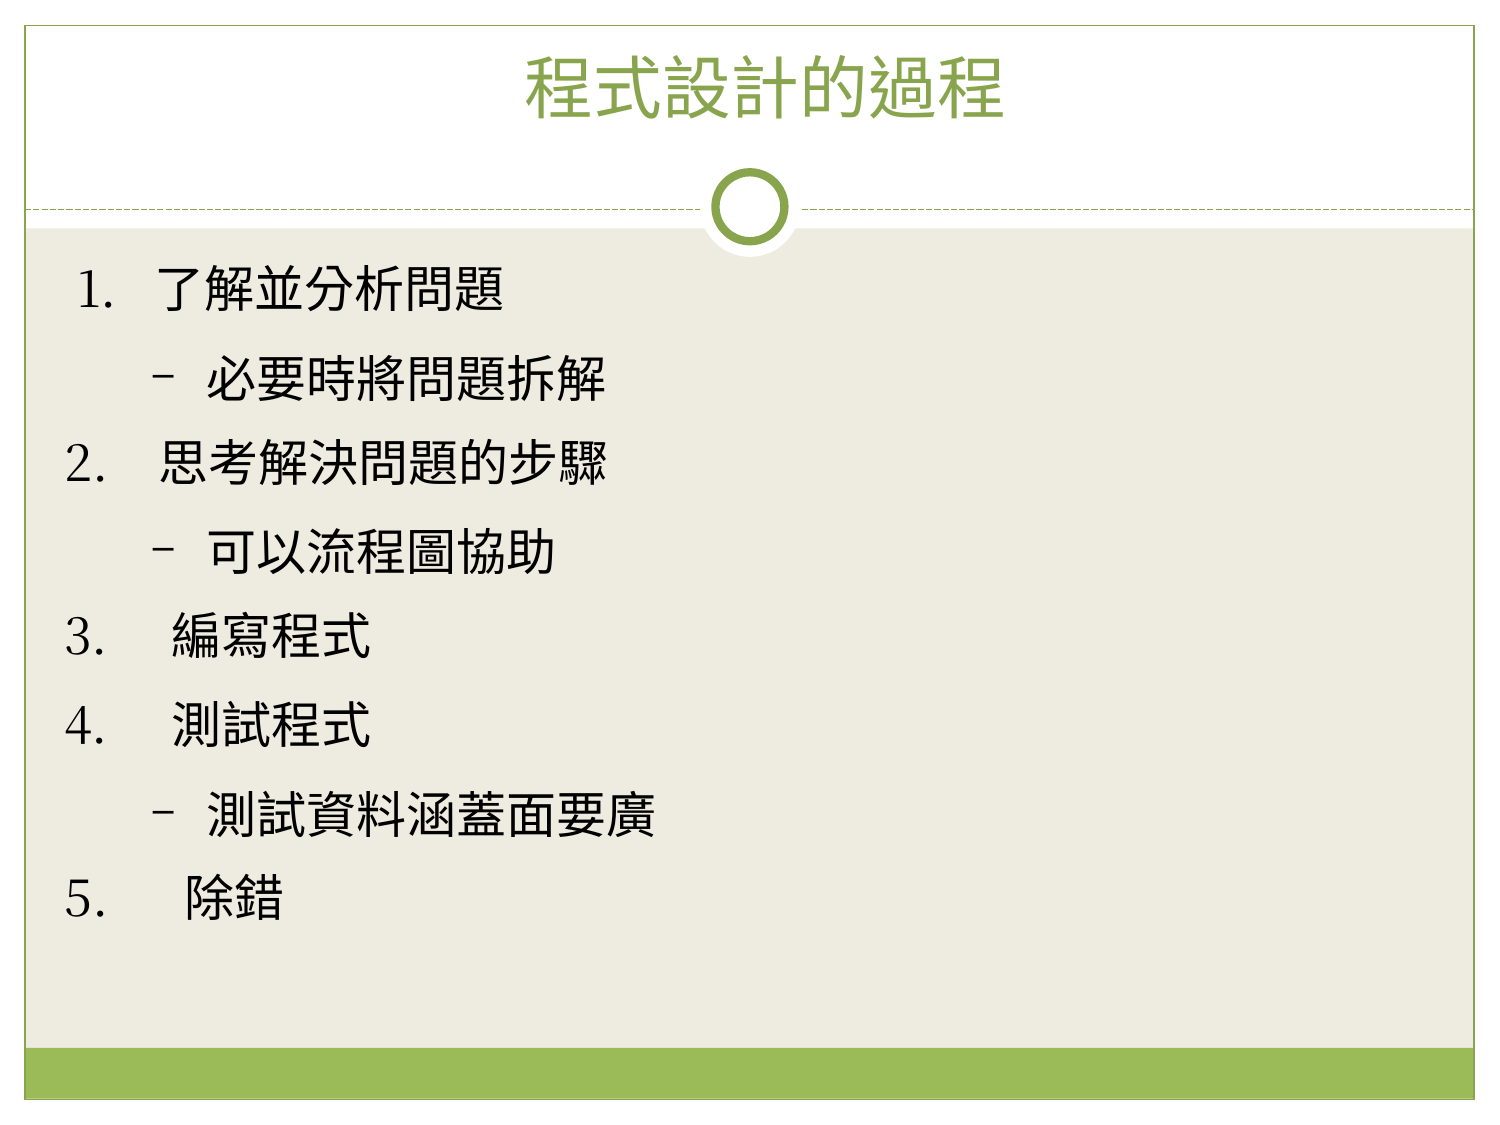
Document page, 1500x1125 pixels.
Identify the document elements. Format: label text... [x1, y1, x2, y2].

list 1. 了解並分析問題 必要時將問題拆解 2. 思考解決問題的步驟 可以流程圖協助 3. 編寫程式 4. 測試程式 測試資料涵蓋面要廣 5. 除錯 [49, 250, 1445, 1001]
title 程式設計的過程 [49, 37, 1450, 162]
